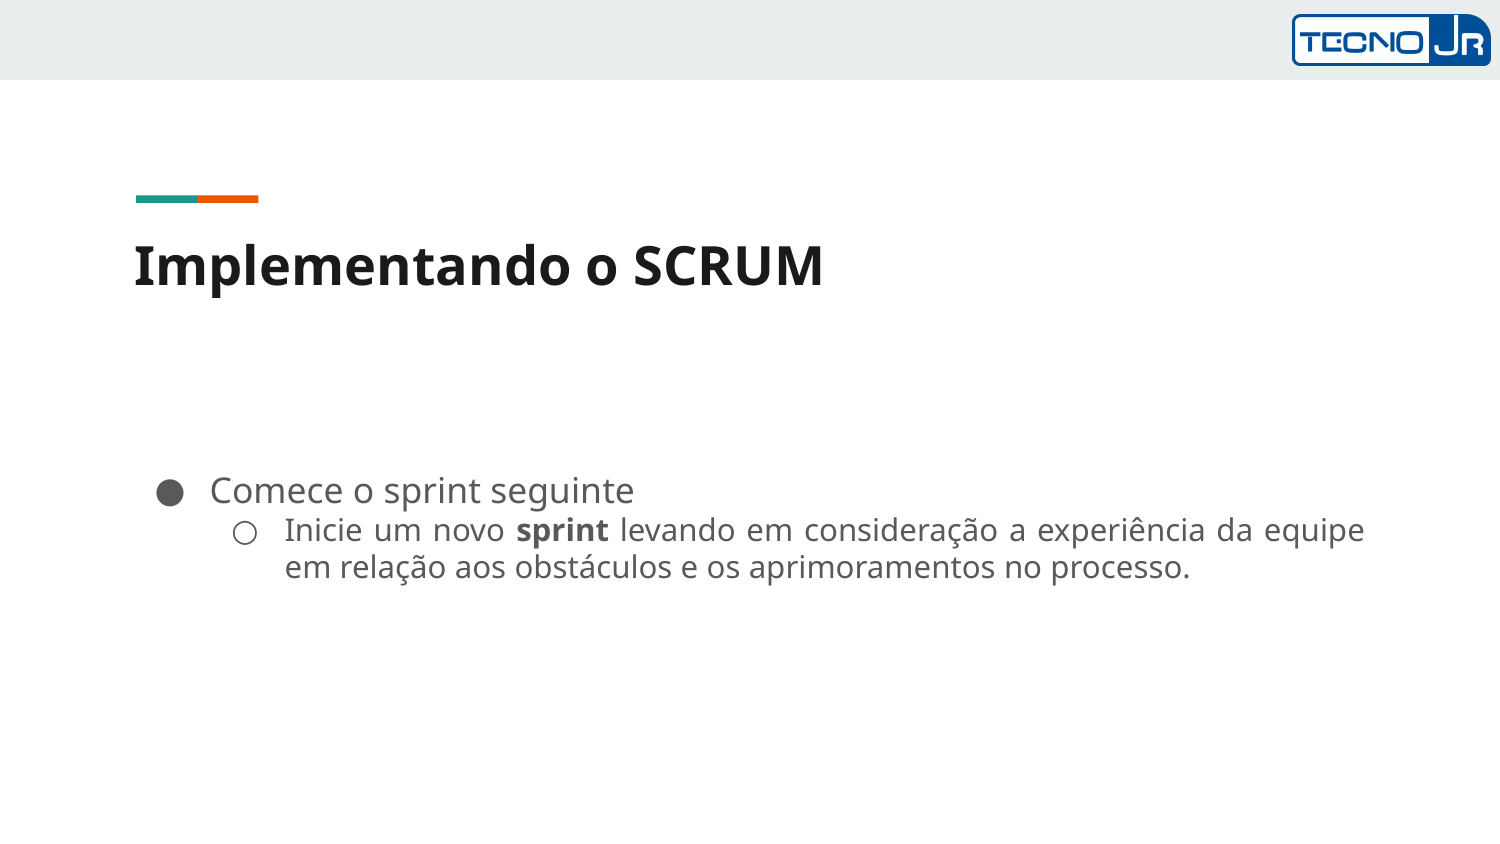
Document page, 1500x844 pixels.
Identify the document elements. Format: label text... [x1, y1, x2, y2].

list Comece o sprint seguinte Inicie um novo sprint levando em consideração a experiência da equipe em relação aos obstáculos e os aprimoramentos no processo. [119, 341, 1381, 712]
title Implementando o SCRUM [119, 216, 1381, 305]
picture [1292, 14, 1491, 66]
